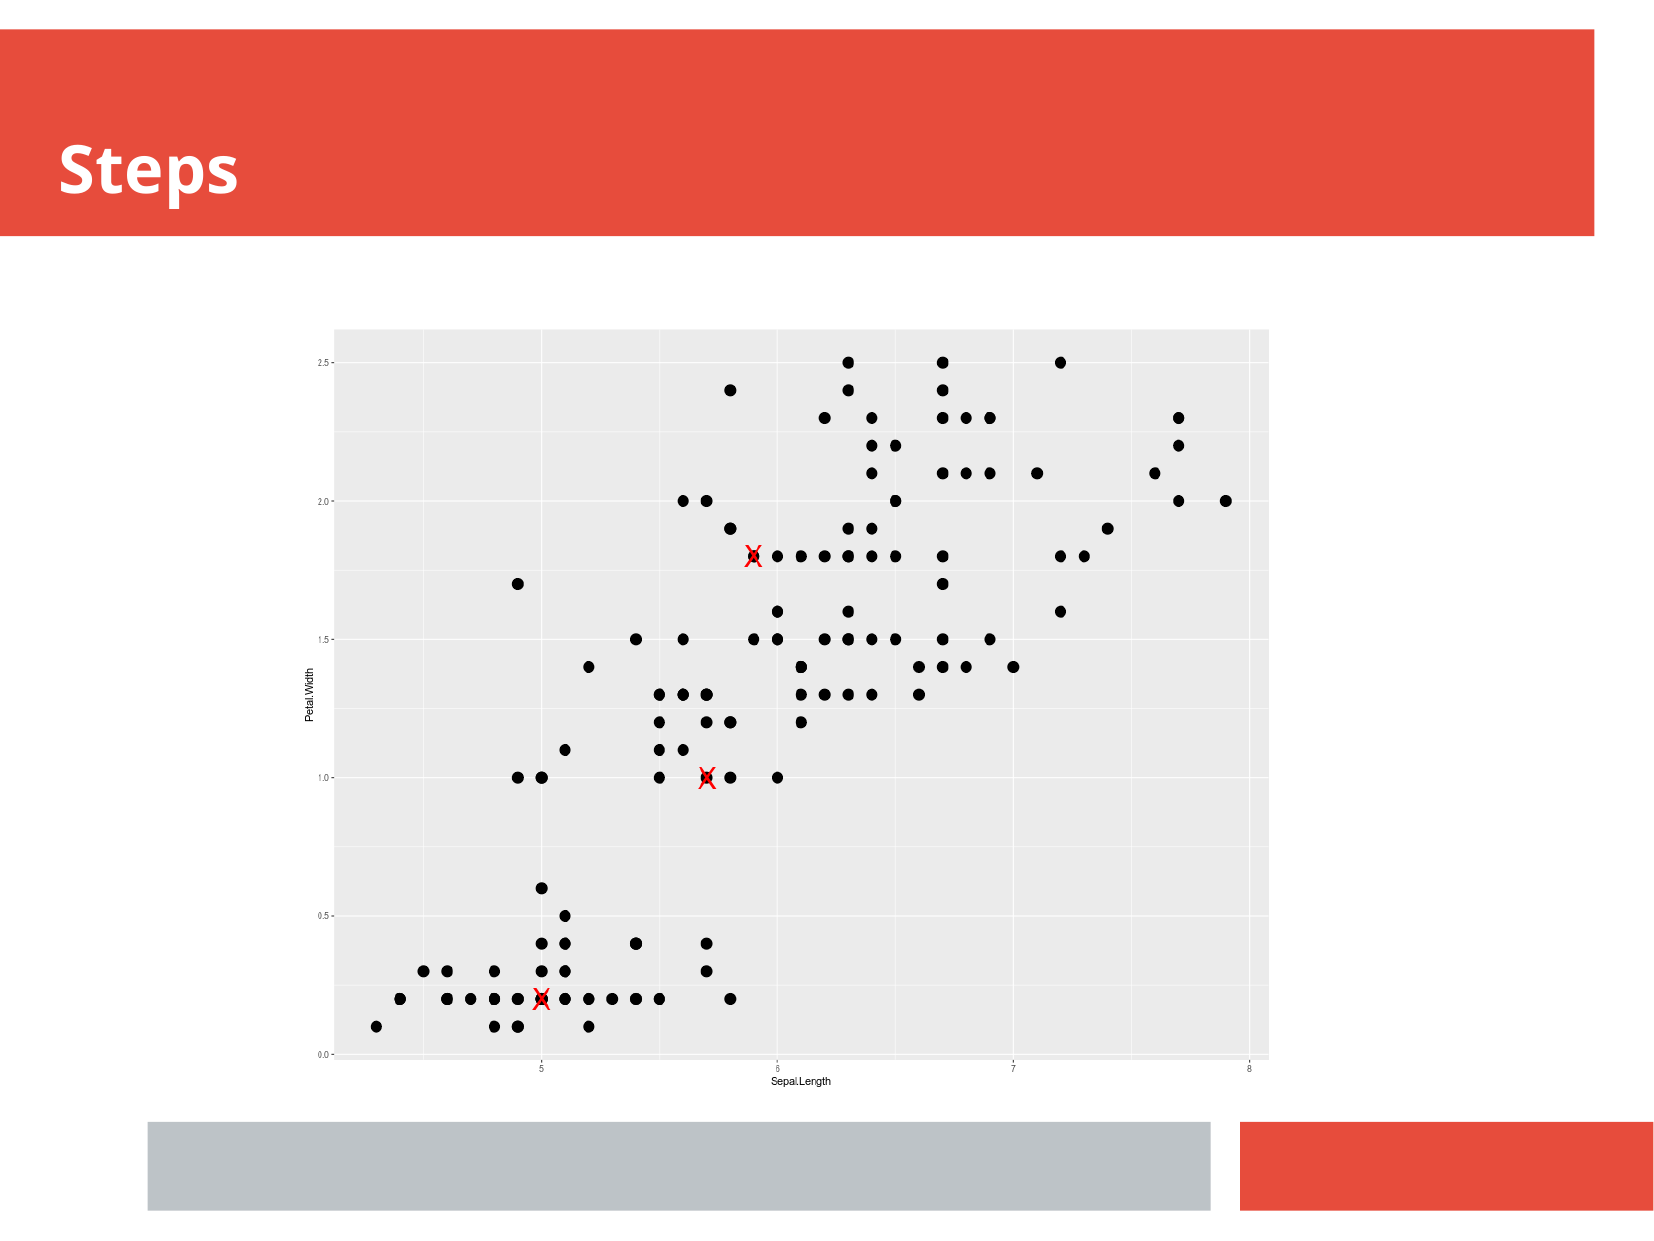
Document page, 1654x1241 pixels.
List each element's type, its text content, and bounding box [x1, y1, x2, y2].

picture [300, 324, 1273, 1093]
text_box Steps [179, 164, 193, 186]
text_box Steps [58, 58, 1595, 207]
